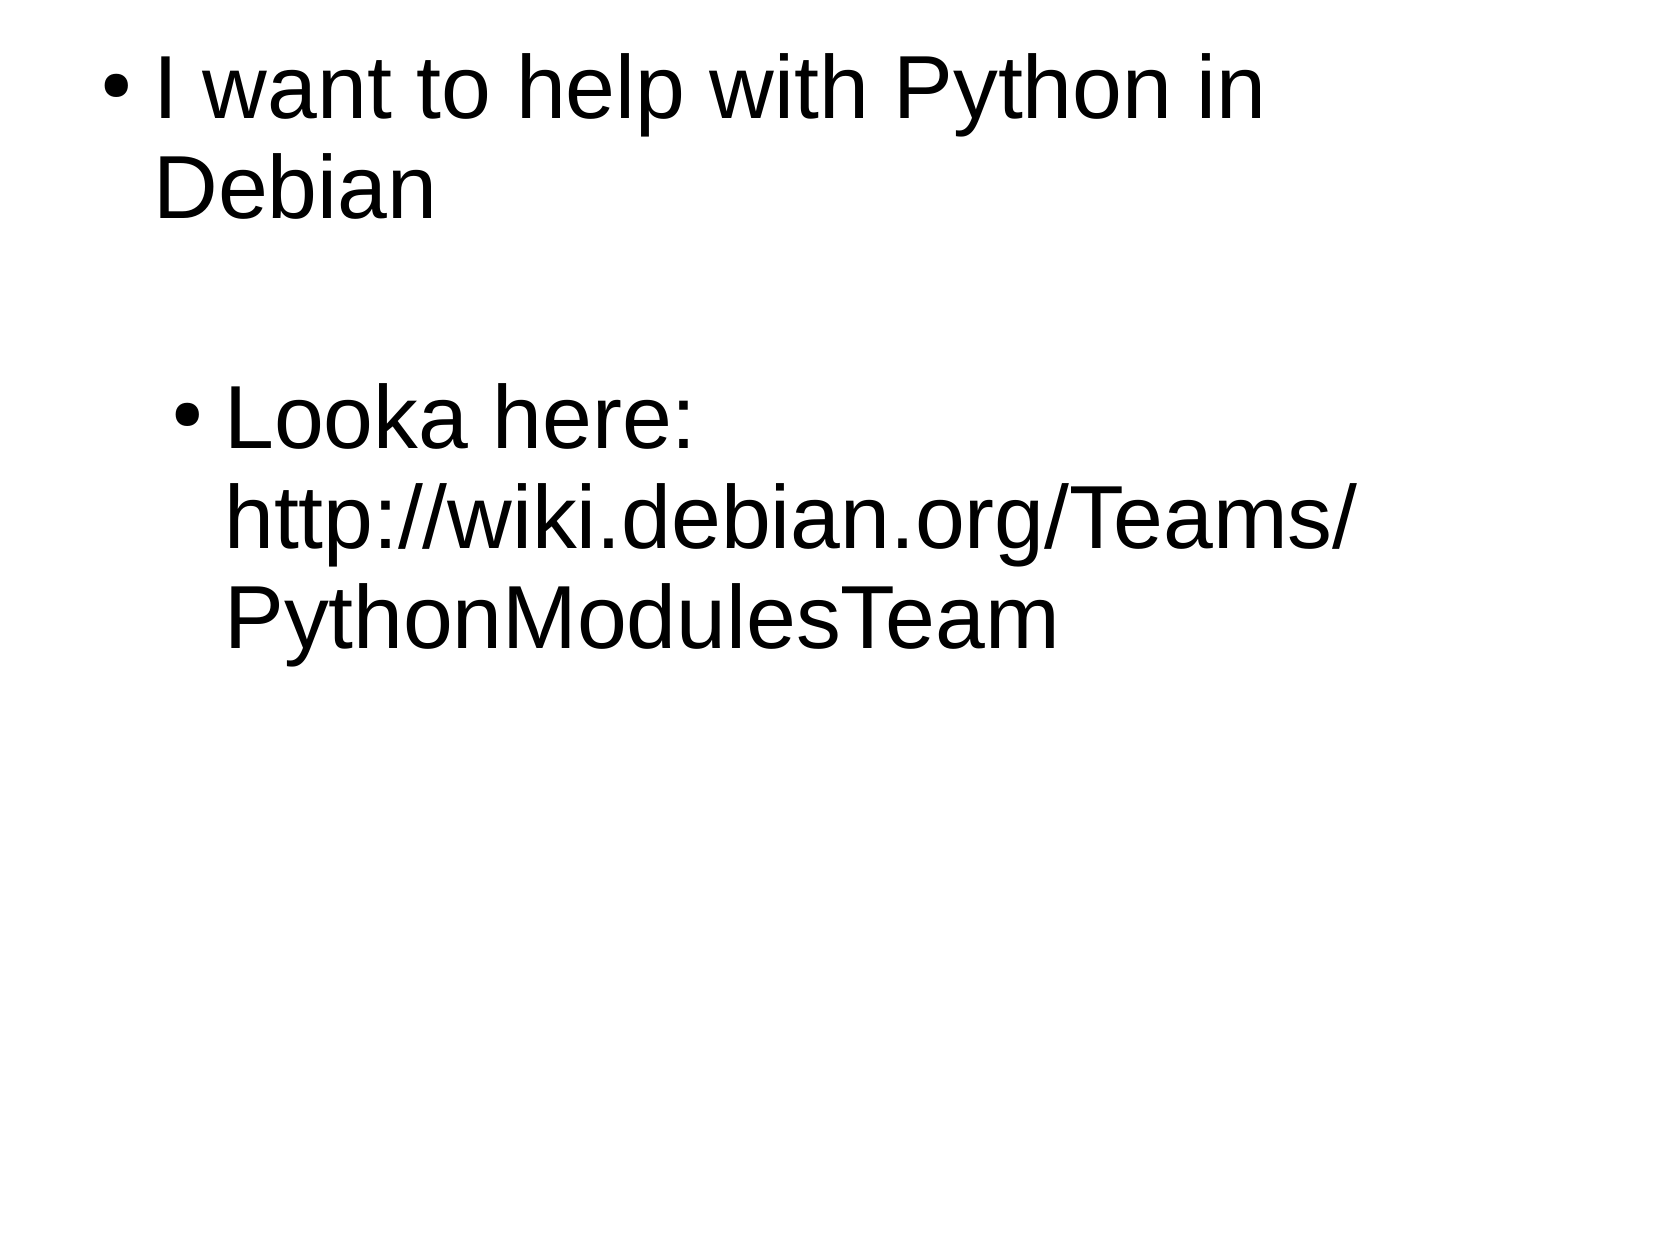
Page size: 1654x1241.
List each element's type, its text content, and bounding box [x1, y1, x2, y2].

list I want to help with Python in Debian Looka here: http://wiki.debian.org/Teams/ PythonModulesTeam [82, 37, 1571, 1109]
